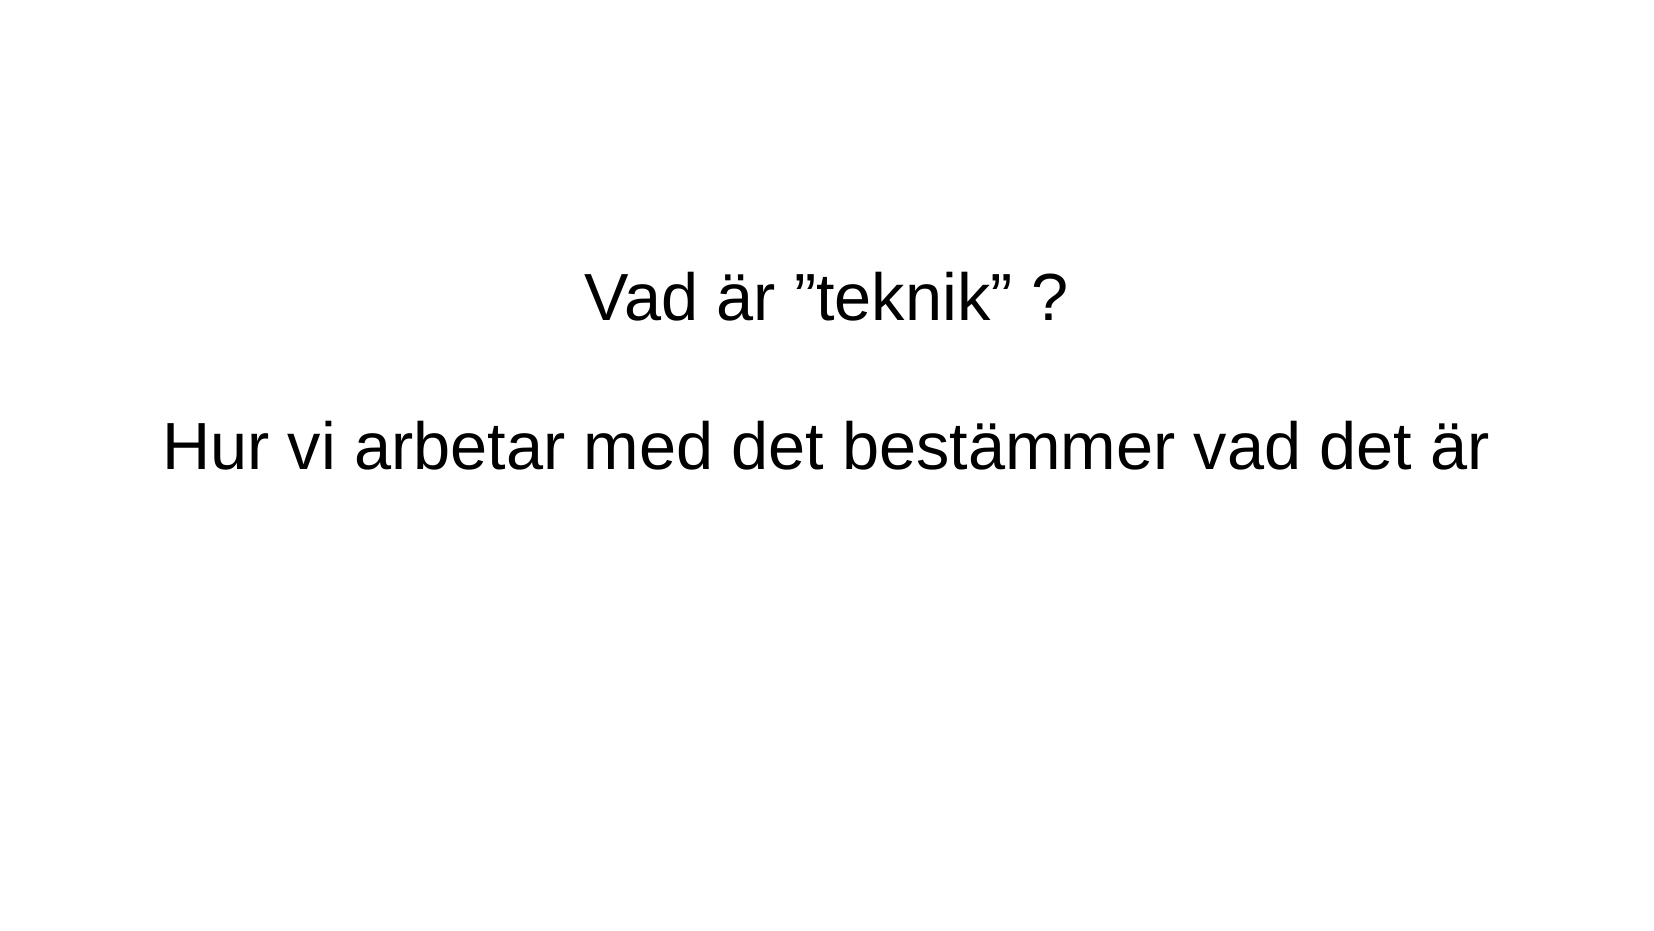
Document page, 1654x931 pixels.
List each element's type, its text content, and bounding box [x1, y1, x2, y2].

subtitle Vad är ”teknik” ? Hur vi arbetar med det bestämmer vad det är [82, 259, 1571, 757]
